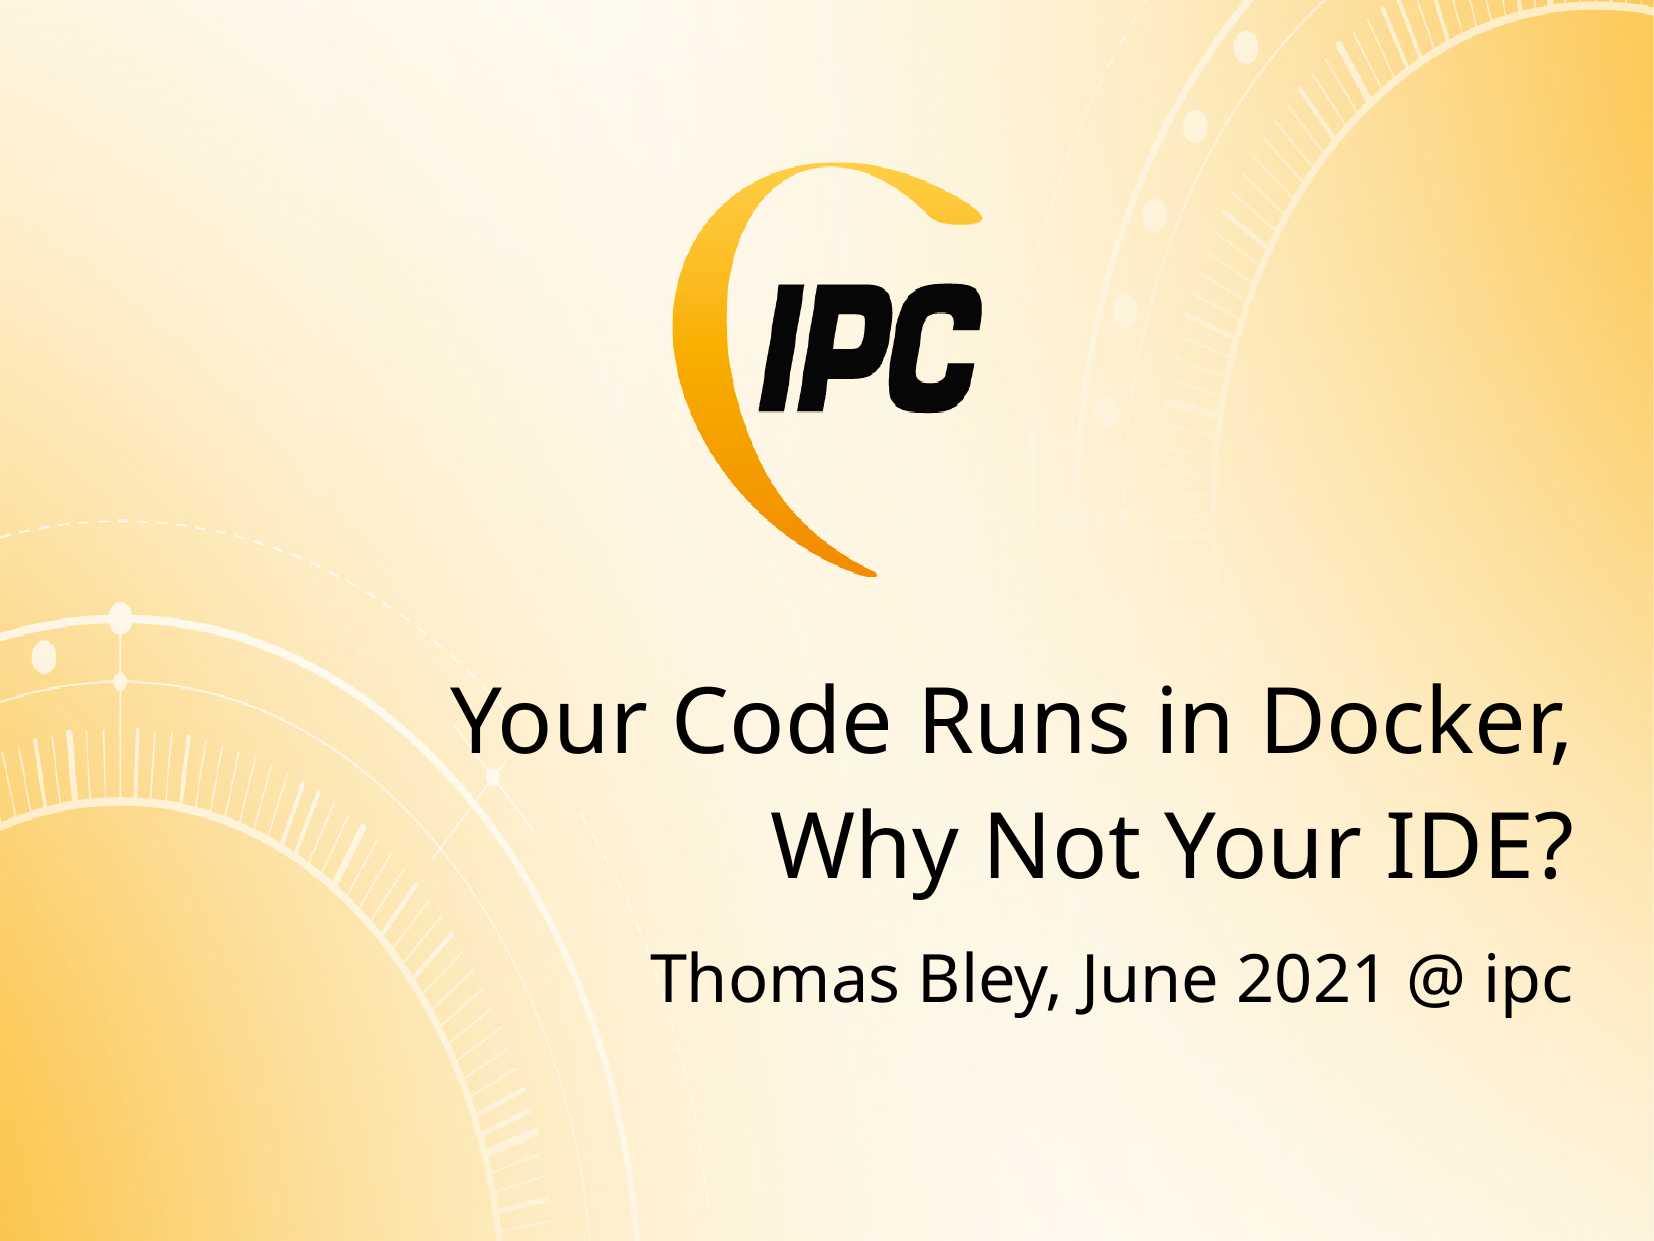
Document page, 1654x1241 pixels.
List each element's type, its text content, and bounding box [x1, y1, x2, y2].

subtitle Thomas Bley, June 2021 @ ipc [303, 860, 1576, 1094]
title Your Code Runs in Docker, Why Not Your IDE? [341, 620, 1576, 860]
picture [0, 0, 1654, 1241]
